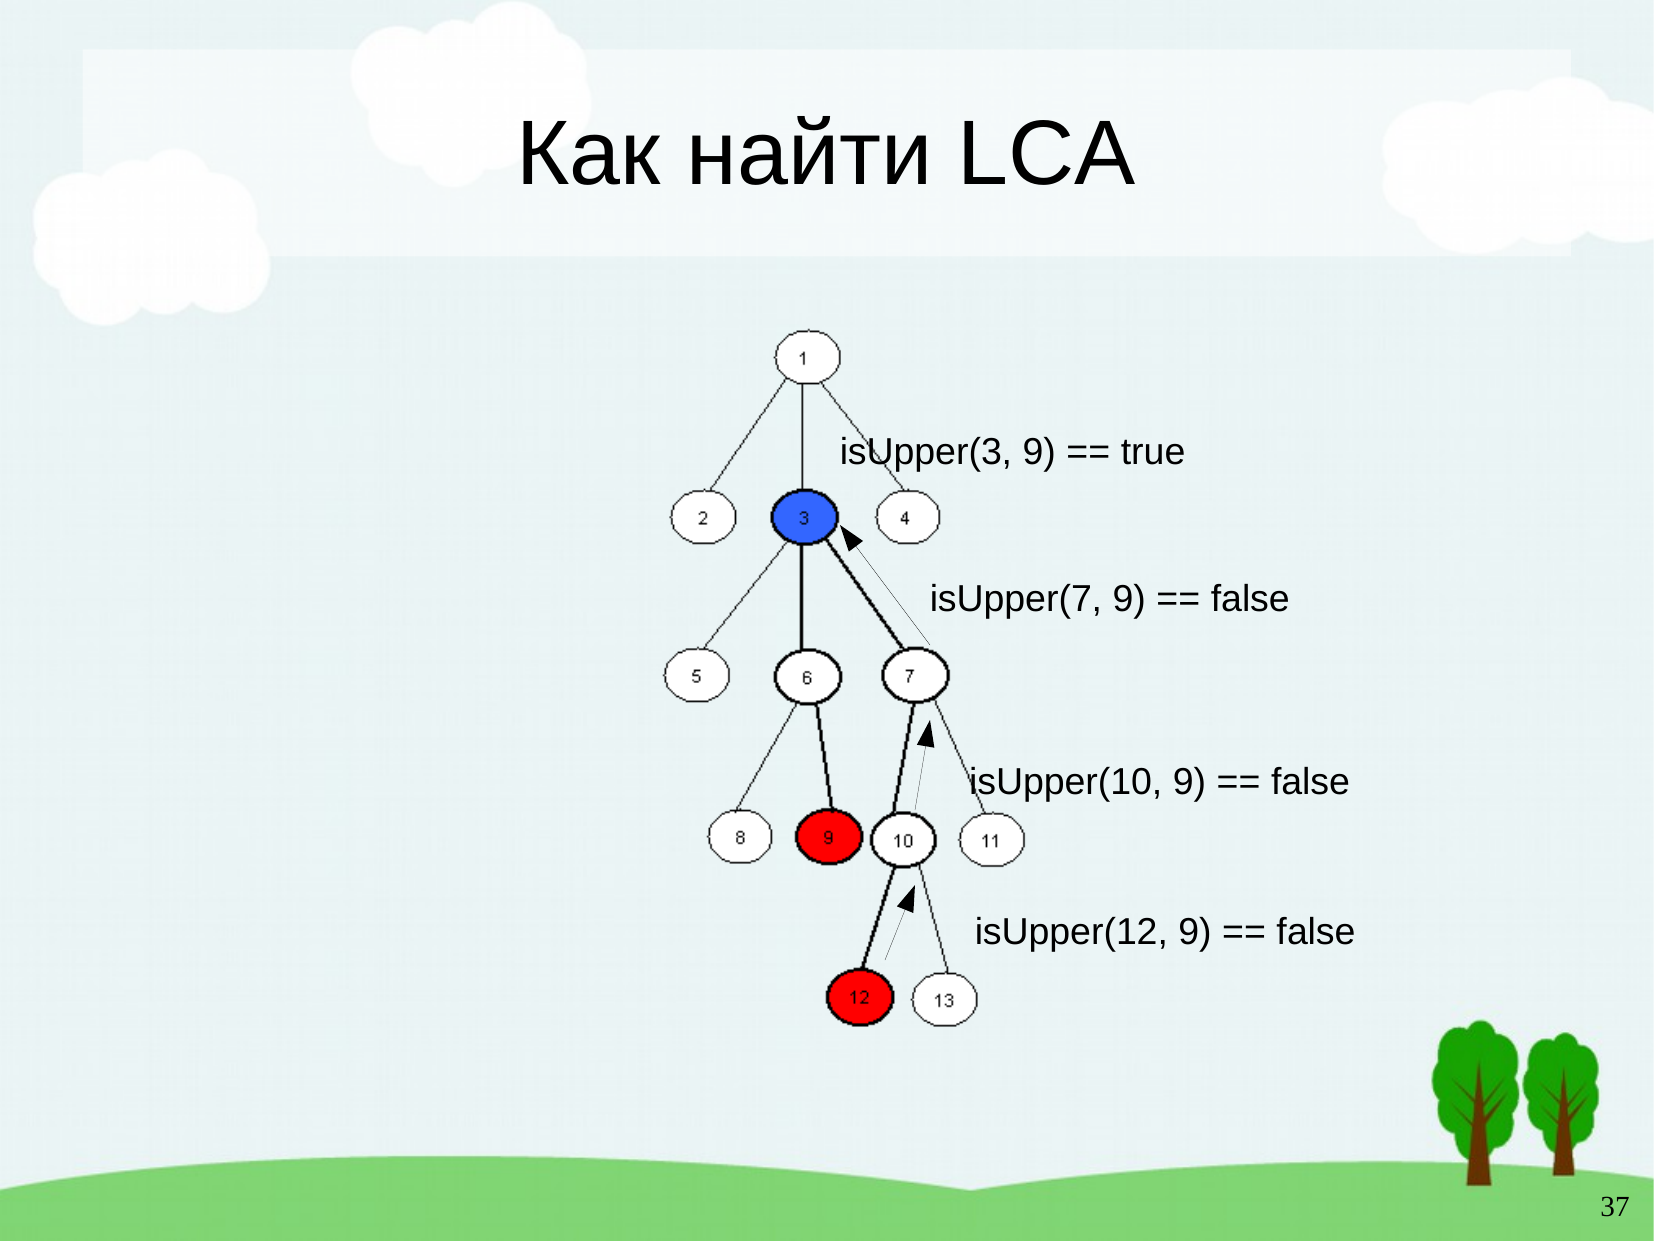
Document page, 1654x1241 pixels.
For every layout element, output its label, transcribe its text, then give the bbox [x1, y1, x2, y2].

text_box isUpper(3, 9) == true [825, 423, 1201, 481]
text_box isUpper(12, 9) == false [960, 903, 1371, 961]
text_box isUpper(10, 9) == false [954, 753, 1366, 811]
title Как найти LCA [82, 49, 1571, 257]
text_box isUpper(7, 9) == false [915, 570, 1305, 627]
picture [0, 0, 1654, 1241]
